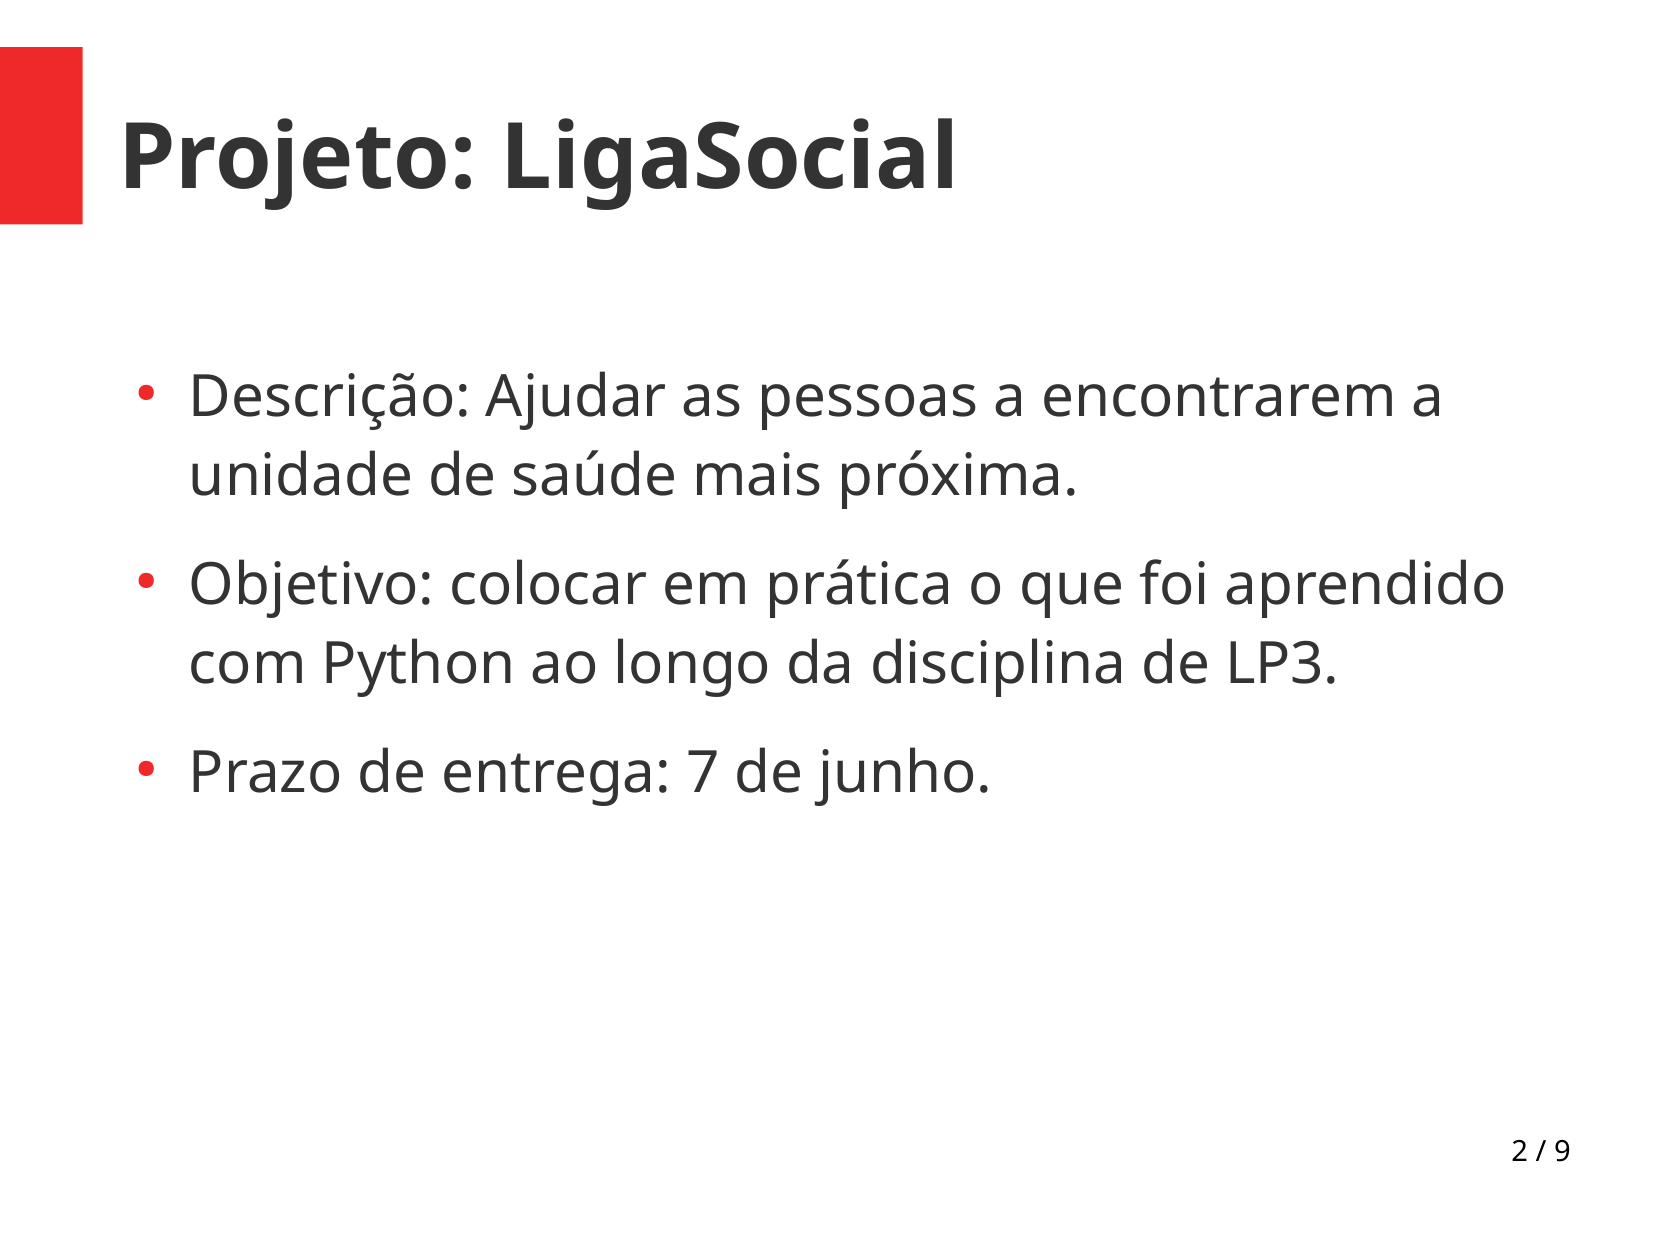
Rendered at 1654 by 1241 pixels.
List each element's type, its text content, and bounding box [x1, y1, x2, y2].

list Descrição: Ajudar as pessoas a encontrarem a unidade de saúde mais próxima. Objetivo: colocar em prática o que foi aprendido com Python ao longo da disciplina de LP3. Prazo de entrega: 7 de junho. [118, 354, 1536, 1074]
title Projeto: LigaSocial [118, 49, 1571, 257]
